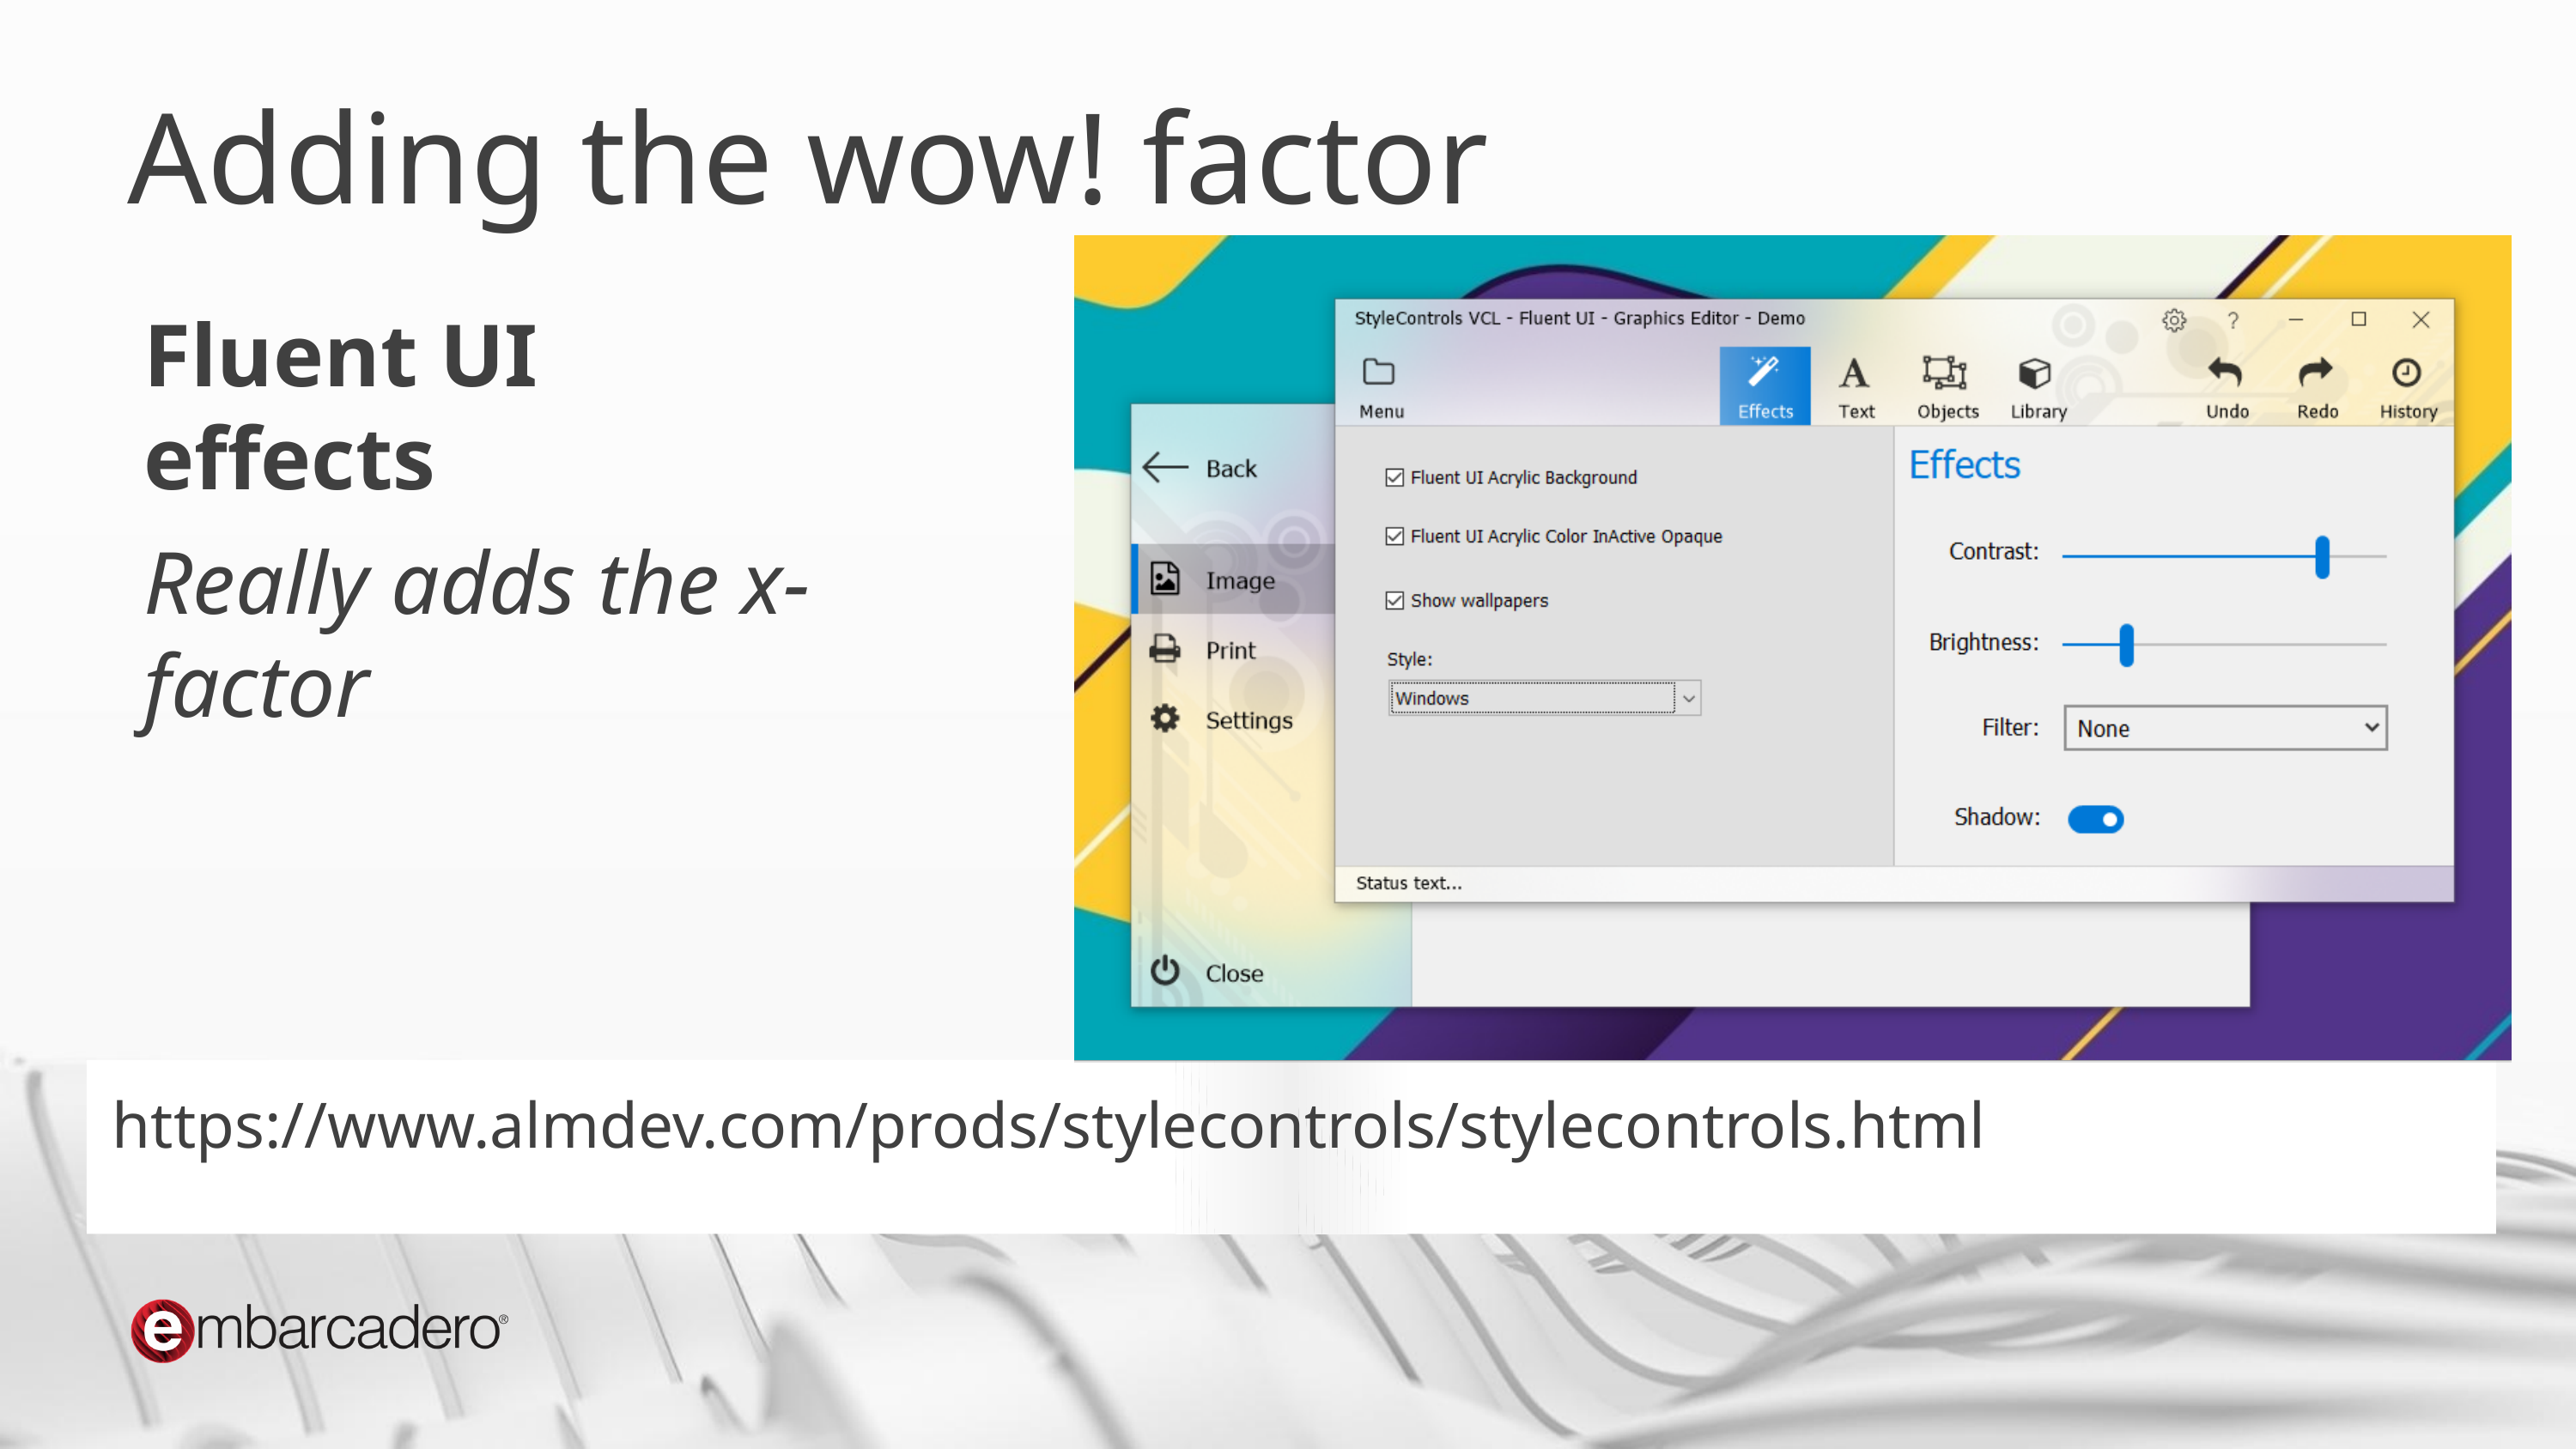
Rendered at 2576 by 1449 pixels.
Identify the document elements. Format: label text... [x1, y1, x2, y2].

list Fluent UI effects Really adds the x-factor [118, 275, 867, 889]
list https://www.almdev.com/prods/stylecontrols/stylecontrols.html [86, 1059, 2496, 1234]
title Adding the wow! factor [101, 64, 2127, 254]
picture [0, 0, 2576, 1449]
